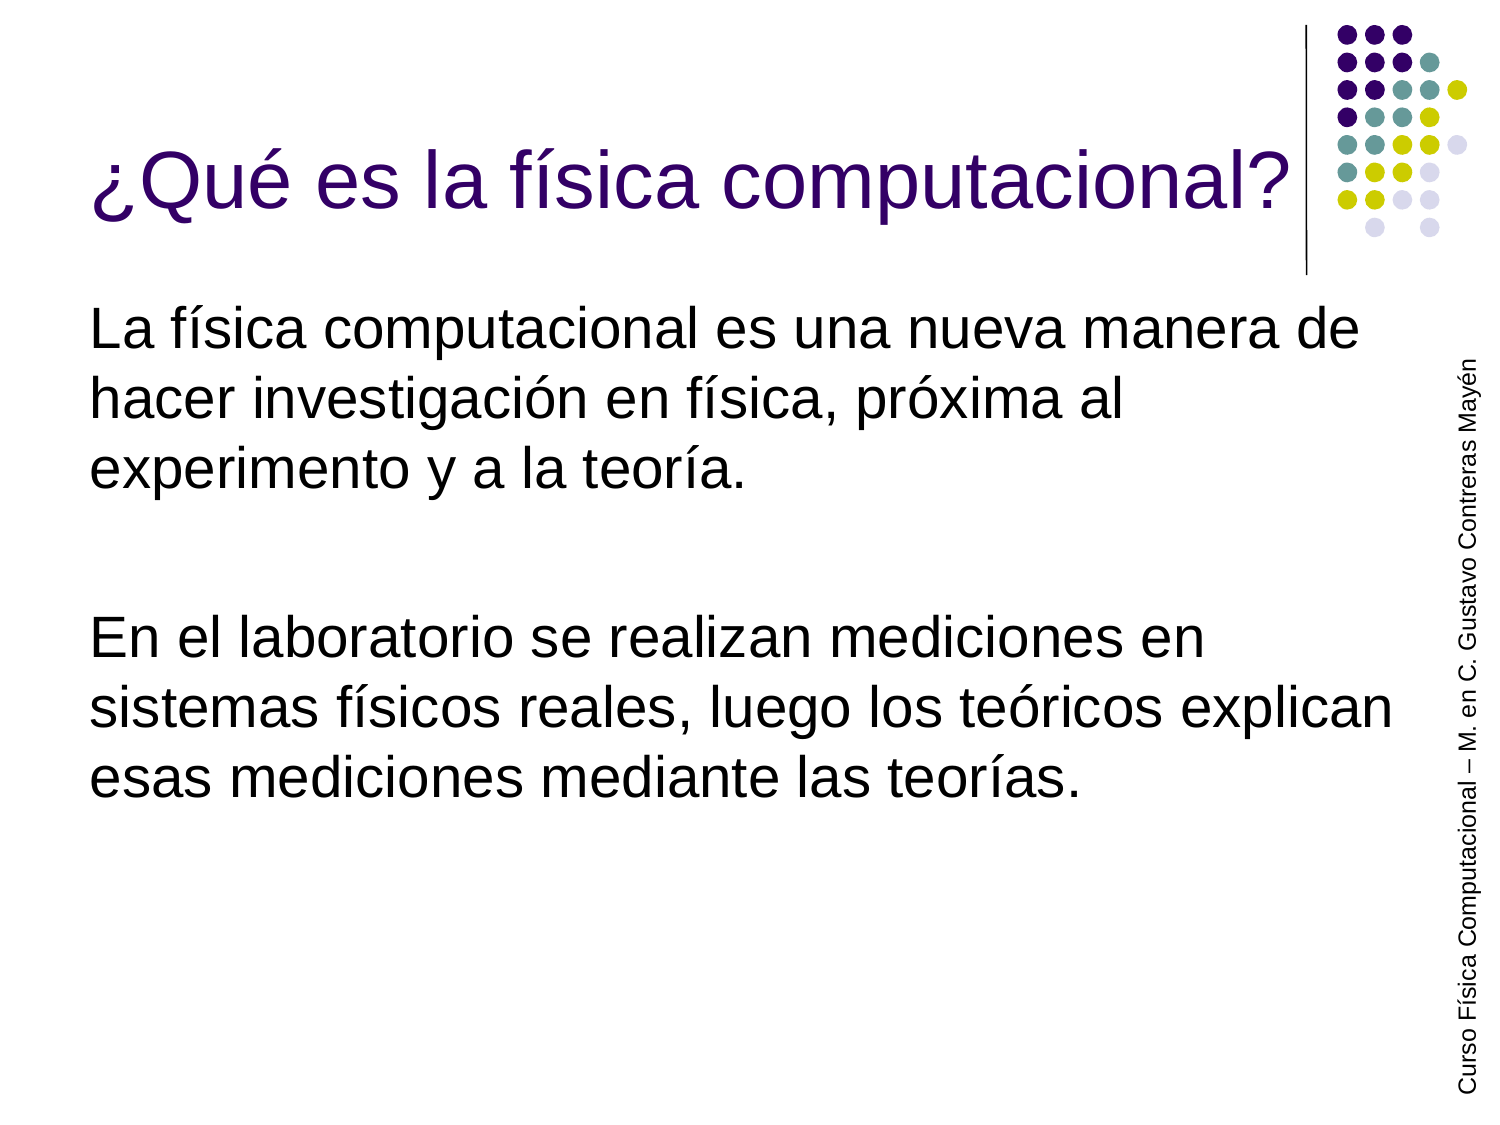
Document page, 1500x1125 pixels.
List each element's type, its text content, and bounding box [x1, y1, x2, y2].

text_box La física computacional es una nueva manera de hacer investigación en física, próxima al experimento y a la teoría. En el laboratorio se realizan mediciones en sistemas físicos reales, luego los teóricos explican esas mediciones mediante las teorías. [75, 282, 1426, 1006]
text_box ¿Qué es la física computacional? [74, 20, 1313, 233]
